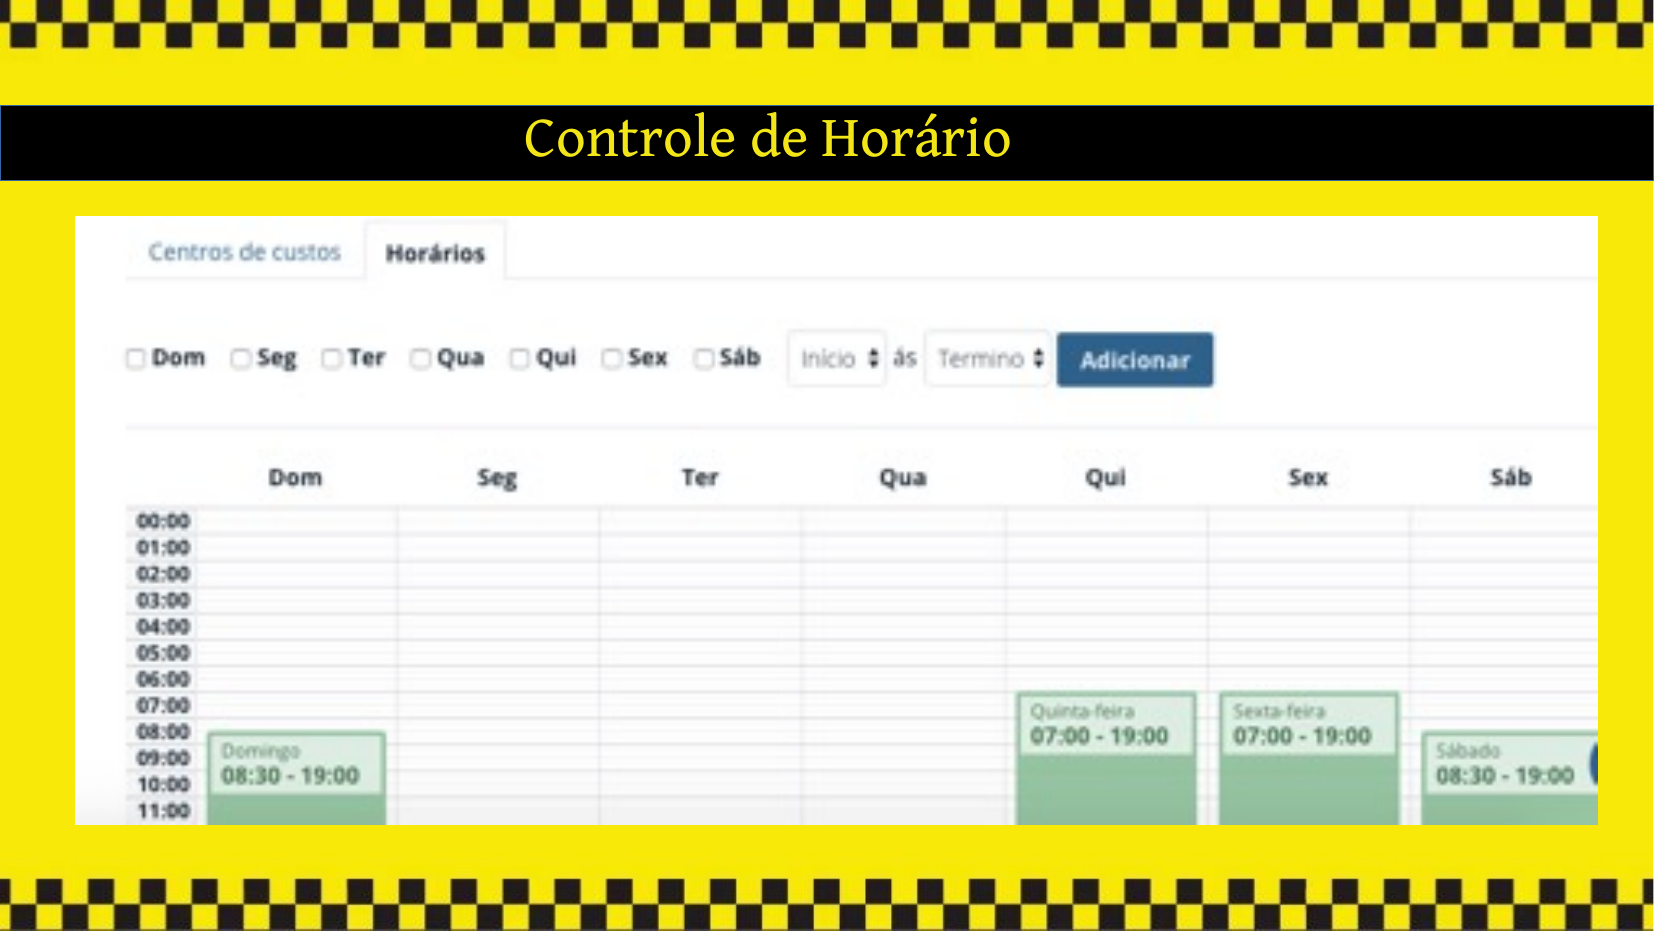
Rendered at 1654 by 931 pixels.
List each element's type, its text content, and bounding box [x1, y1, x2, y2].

picture [0, 0, 1654, 105]
text_box Controle de Horário [510, 97, 1654, 181]
picture [0, 181, 1654, 931]
text_box [0, 105, 510, 181]
